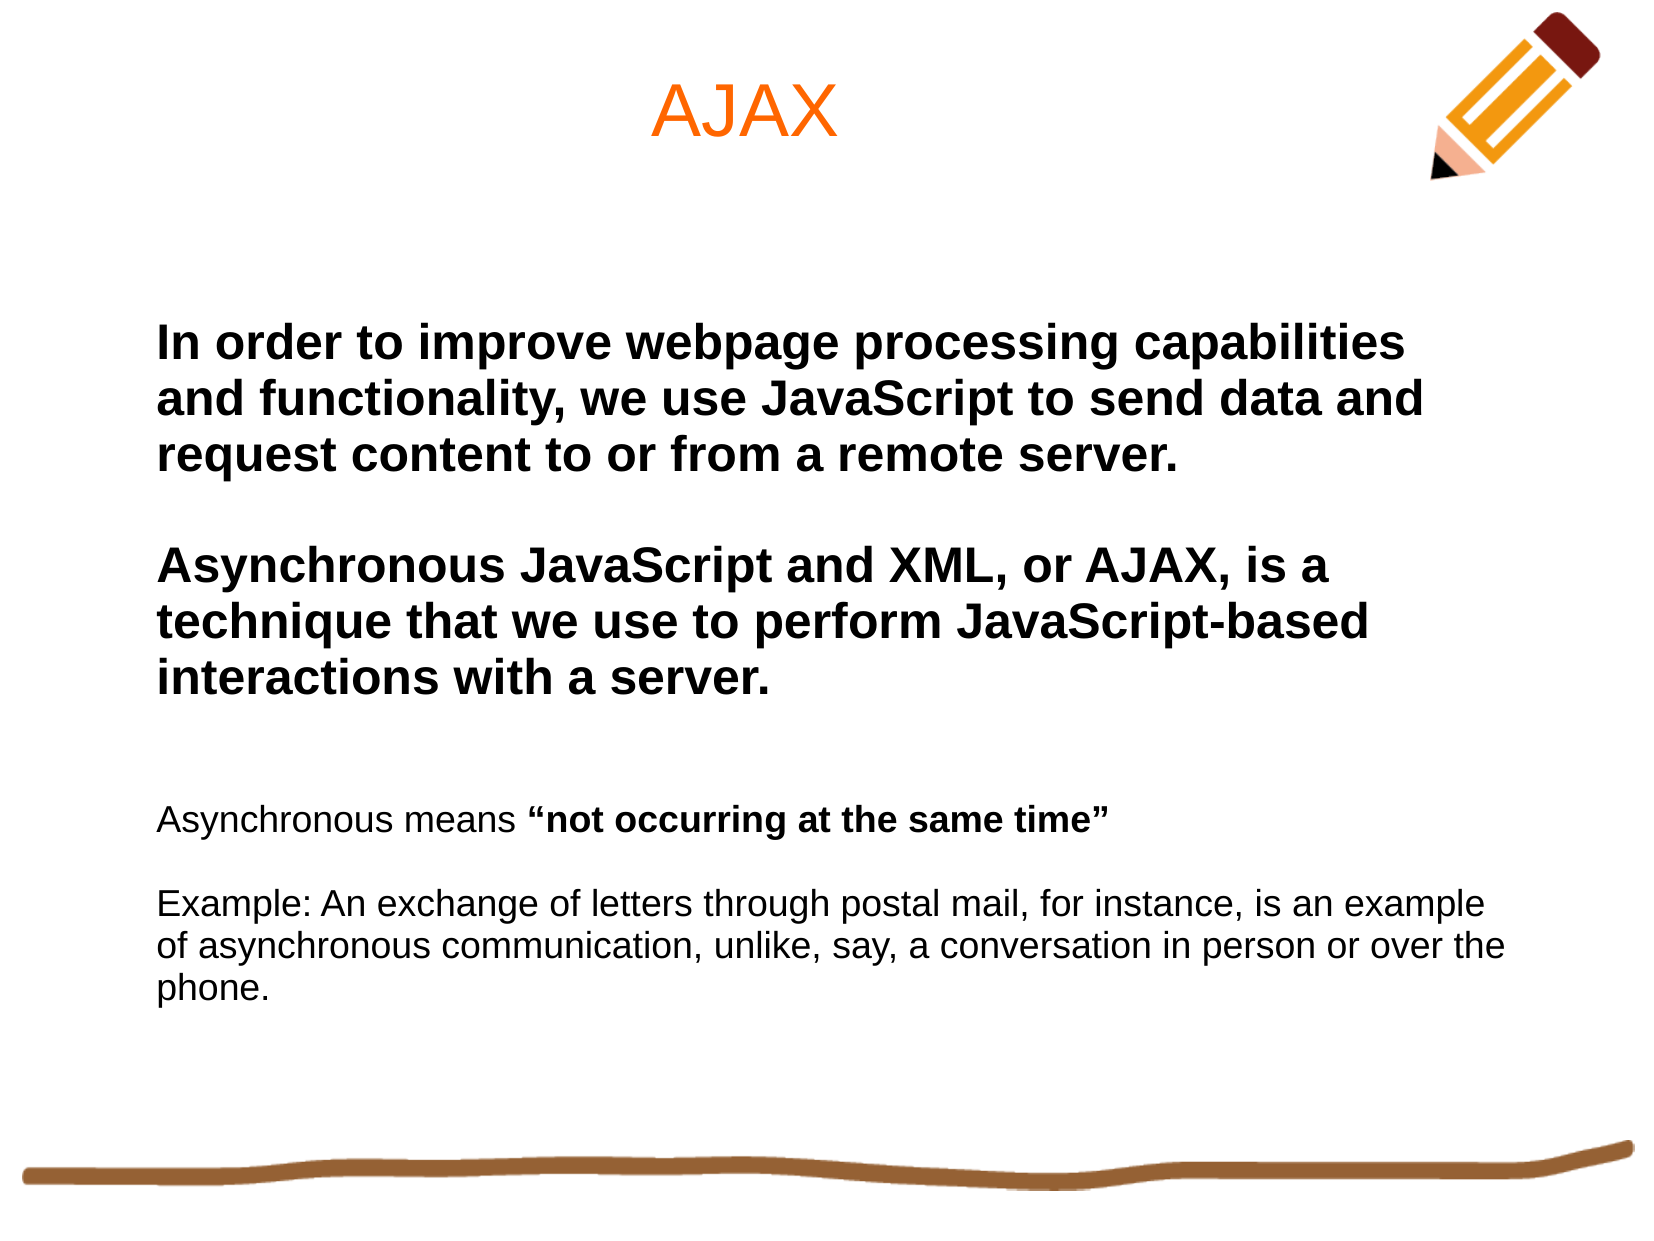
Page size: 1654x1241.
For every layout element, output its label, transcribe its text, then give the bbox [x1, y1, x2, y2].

text_box Asynchronous means “not occurring at the same time” Example: An exchange of letters through postal mail, for instance, is an example of asynchronous communication, unlike, say, a conversation in person or over the phone. [141, 791, 1536, 1017]
picture [1430, 12, 1601, 181]
picture [22, 1140, 1635, 1191]
title AJAX [82, 49, 1430, 172]
text_box In order to improve webpage processing capabilities and functionality, we use JavaScript to send data and request content to or from a remote server. Asynchronous JavaScript and XML, or AJAX, is a technique that we use to perform JavaScript-based interactions with a server. [141, 307, 1524, 713]
